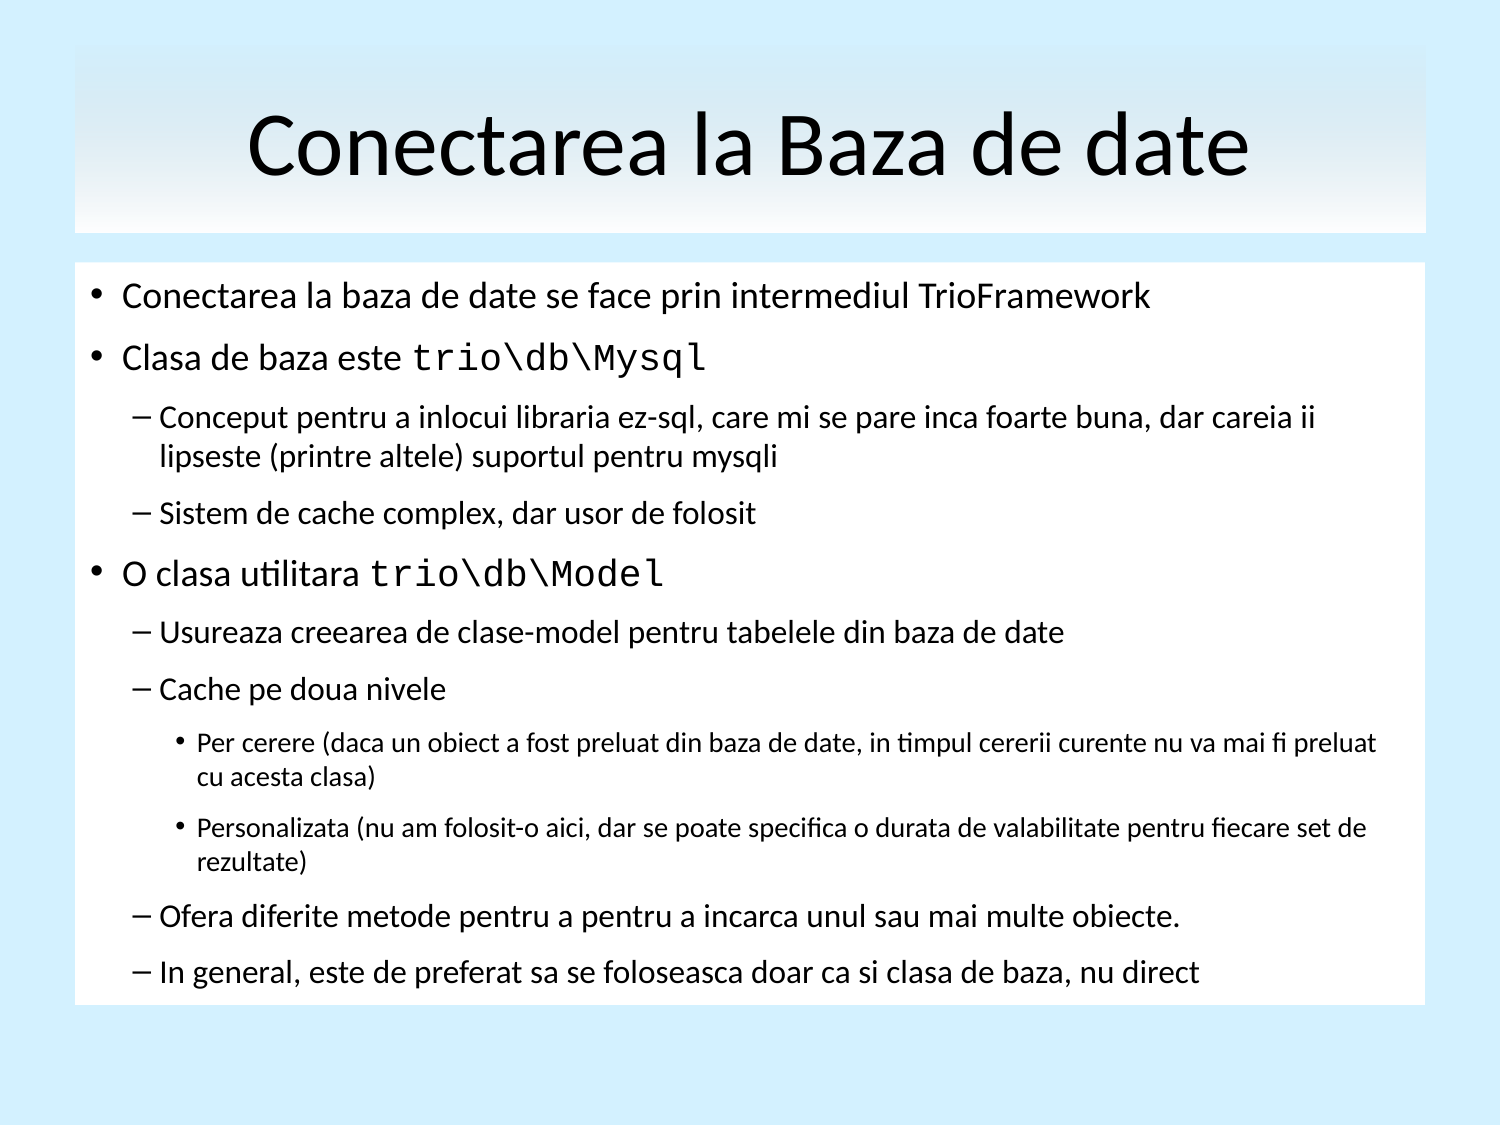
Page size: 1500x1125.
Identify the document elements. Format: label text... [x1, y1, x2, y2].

list Conectarea la baza de date se face prin intermediul TrioFramework Clasa de baza este trio\db\Mysql Conceput pentru a inlocui libraria ez-sql, care mi se pare inca foarte buna, dar careia ii lipseste (printre altele) suportul pentru mysqli Sistem de cache complex, dar usor de folosit O clasa utilitara trio\db\Model Usureaza creearea de clase-model pentru tabelele din baza de date Cache pe doua nivele Per cerere (daca un obiect a fost preluat din baza de date, in timpul cererii curente nu va mai fi preluat cu acesta clasa) Personalizata (nu am folosit-o aici, dar se poate specifica o durata de valabilitate pentru fiecare set de rezultate) Ofera diferite metode pentru a pentru a incarca unul sau mai multe obiecte. In general, este de preferat sa se foloseasca doar ca si clasa de baza, nu direct [75, 262, 1425, 1005]
title Conectarea la Baza de date [75, 45, 1425, 233]
